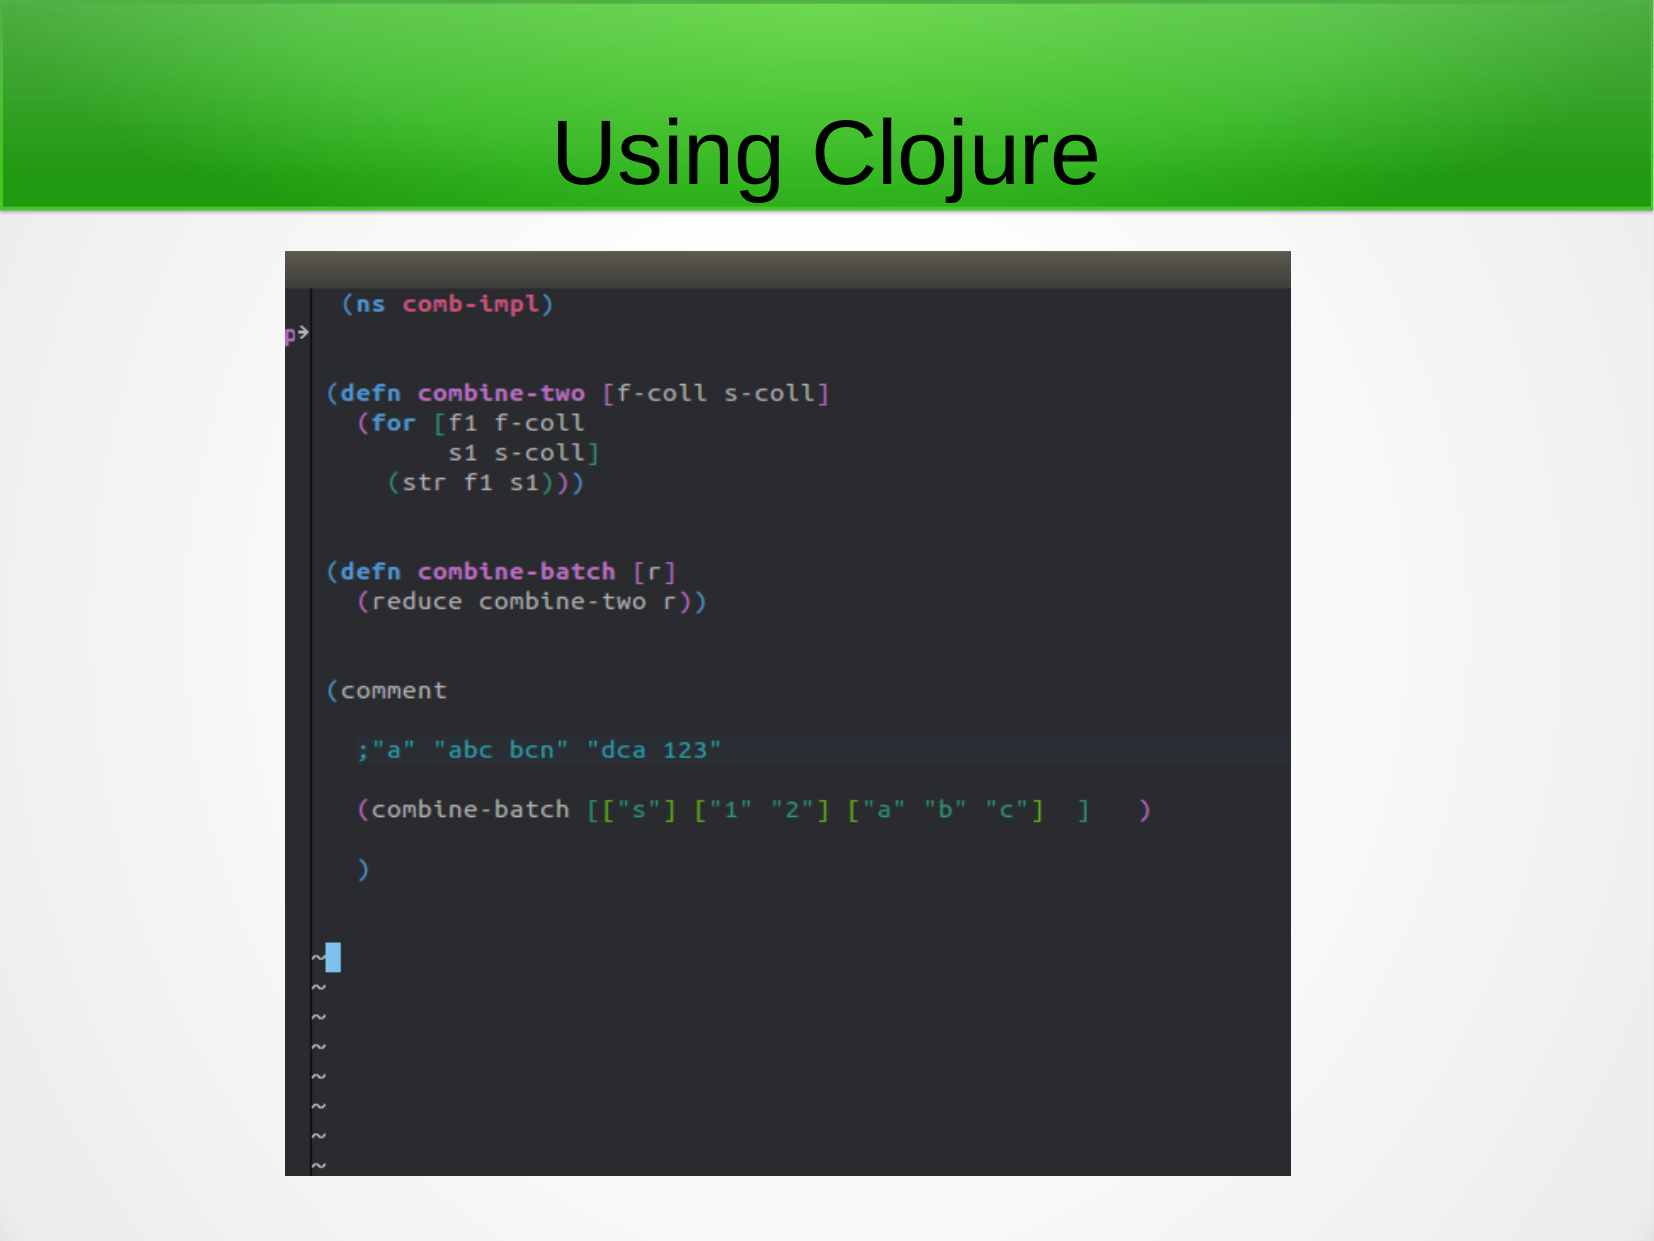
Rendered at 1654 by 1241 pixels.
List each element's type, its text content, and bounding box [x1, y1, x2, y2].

title Using Clojure [82, 49, 1571, 257]
picture [285, 251, 1291, 1176]
